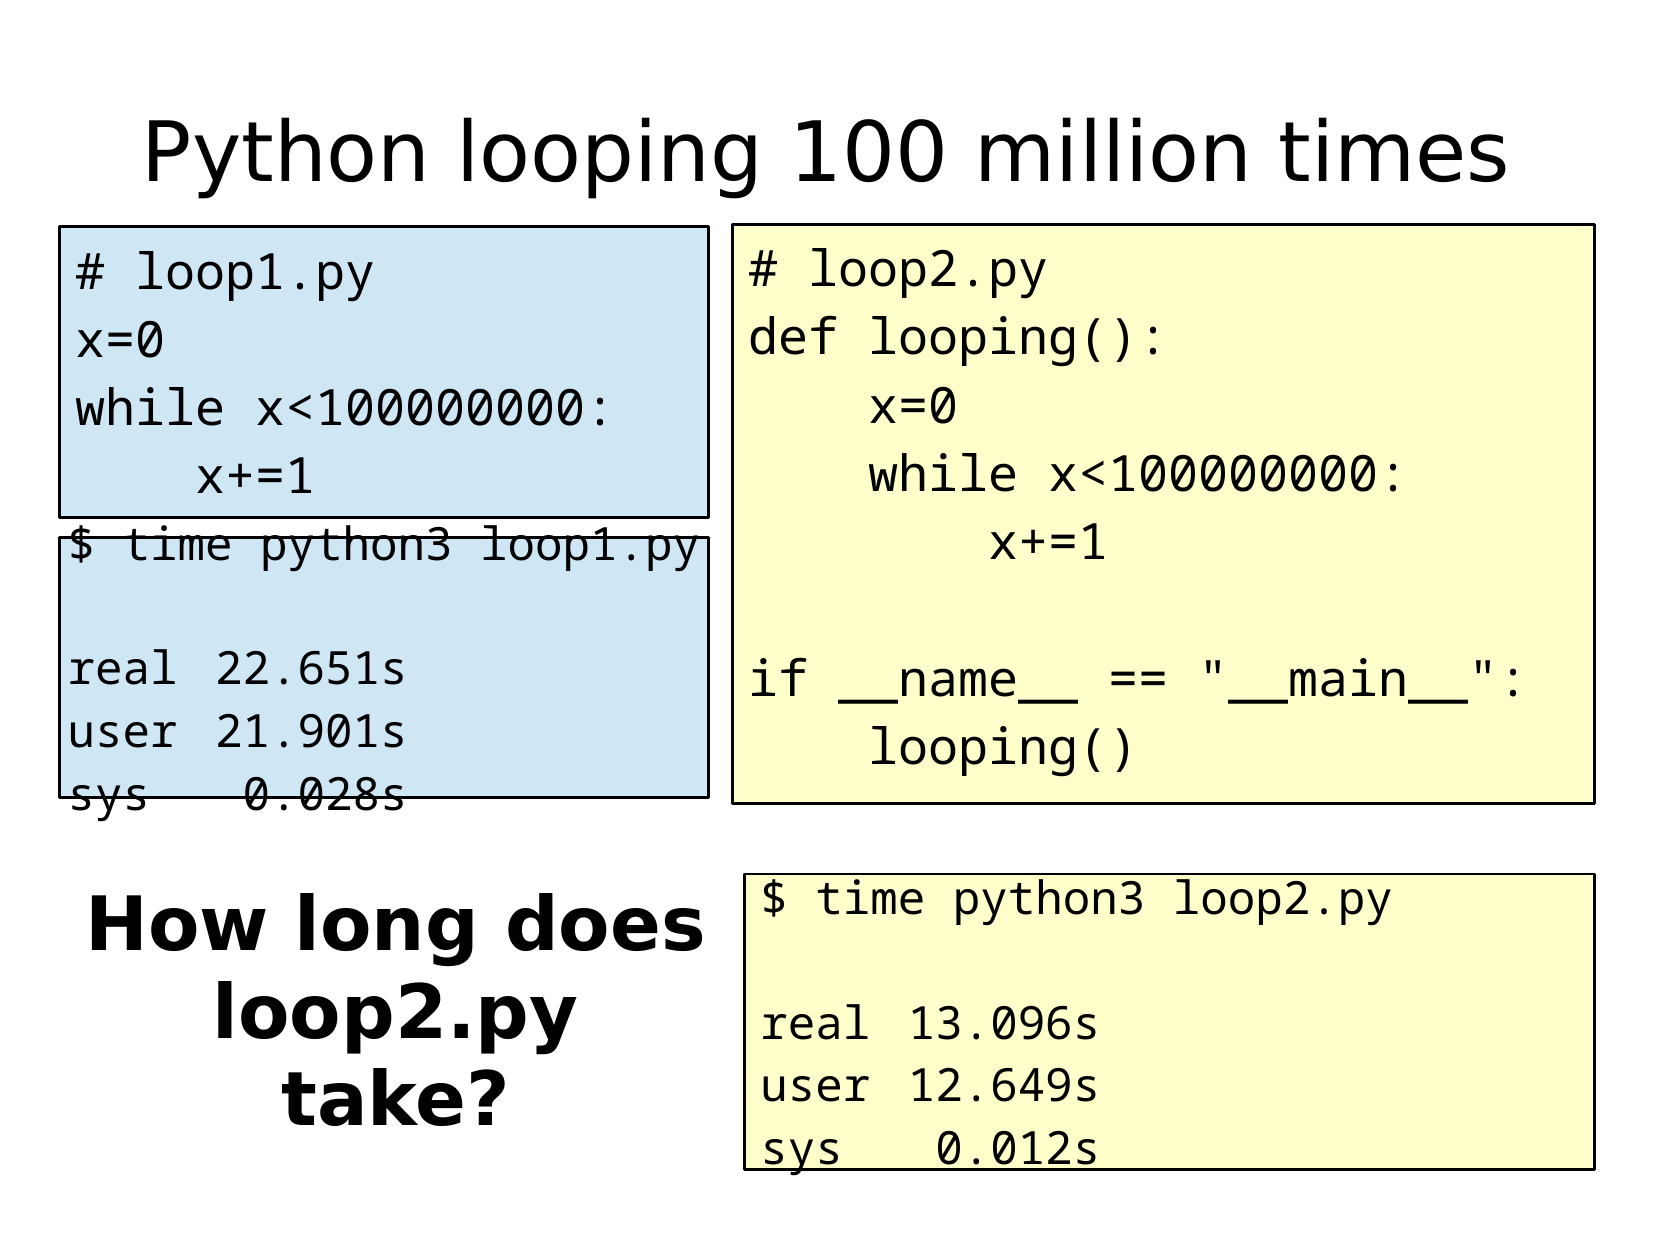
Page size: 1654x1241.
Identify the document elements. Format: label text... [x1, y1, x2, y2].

text_box $ time python3 loop2.py real 13.096s user 12.649s sys 0.012s [744, 874, 1595, 1170]
text_box How long does loop2.py take? [59, 874, 733, 1182]
text_box # loop1.py x=0 while x<100000000: x+=1 [59, 226, 709, 497]
text_box $ time python3 loop1.py real 22.651s user 21.901s sys 0.028s [59, 537, 709, 798]
text_box # loop2.py def looping(): x=0 while x<100000000: x+=1 if __name__ == "__main__": looping() [732, 224, 1595, 804]
title Python looping 100 million times [82, 49, 1571, 257]
